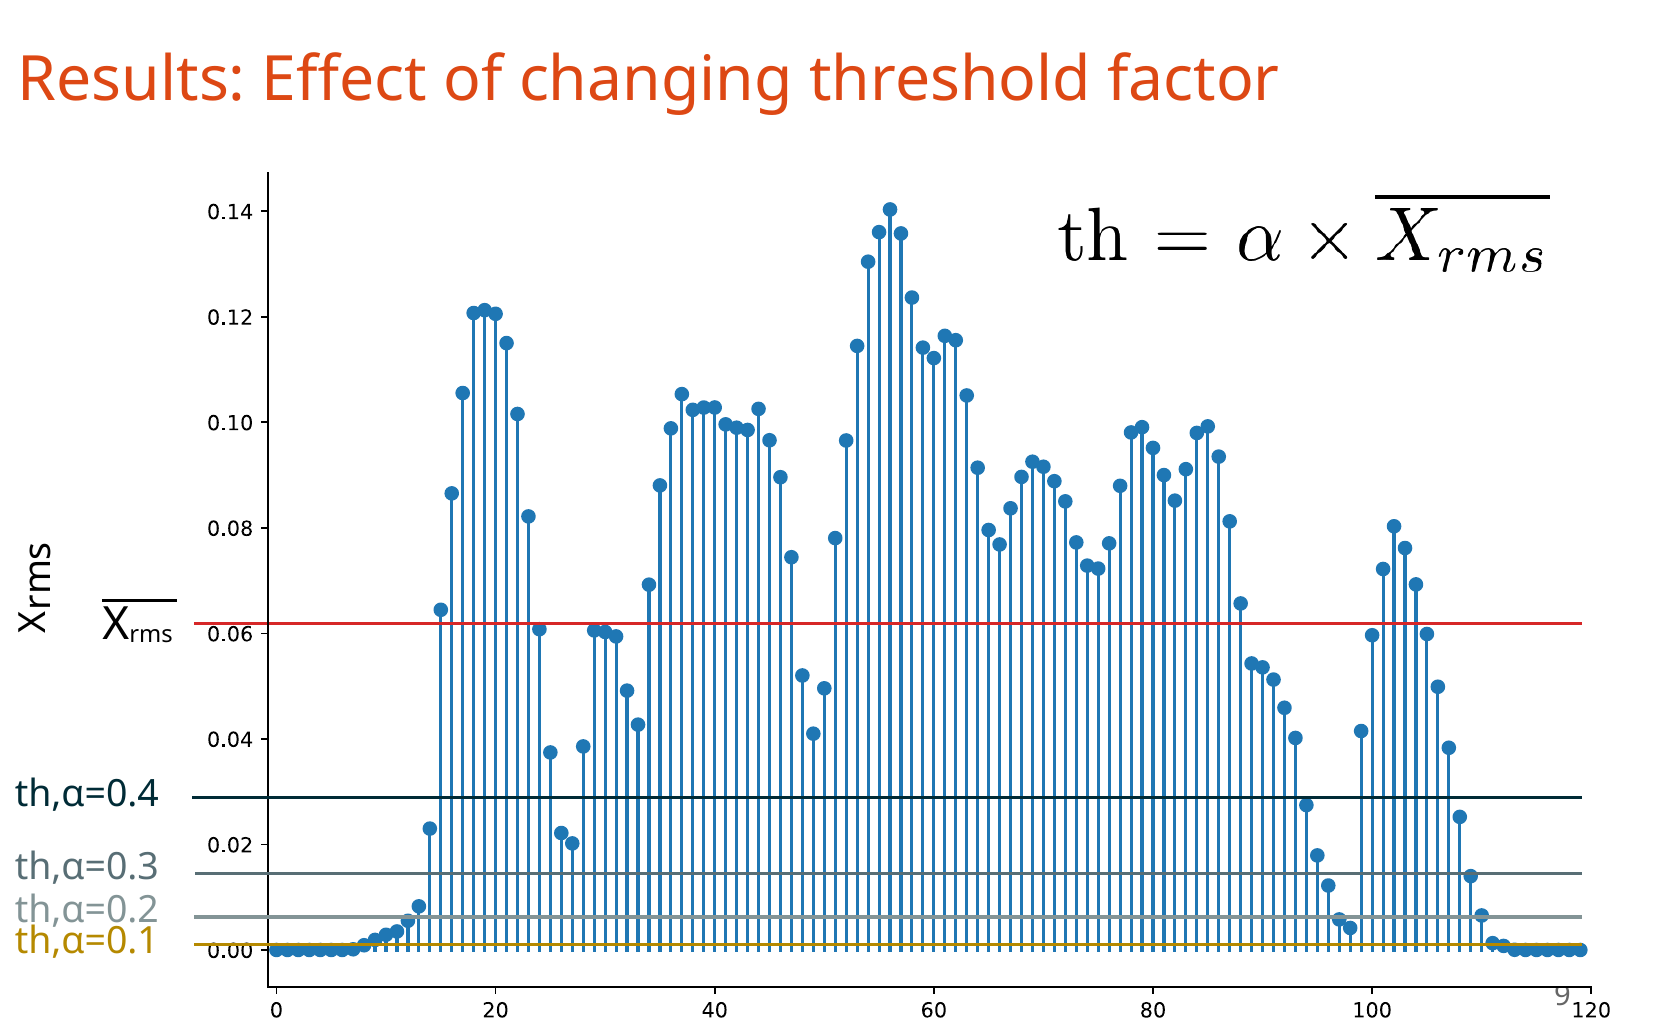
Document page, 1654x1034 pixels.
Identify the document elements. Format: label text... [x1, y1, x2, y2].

picture [0, 171, 1647, 1034]
title Results: Effect of changing threshold factor [17, 23, 1406, 130]
